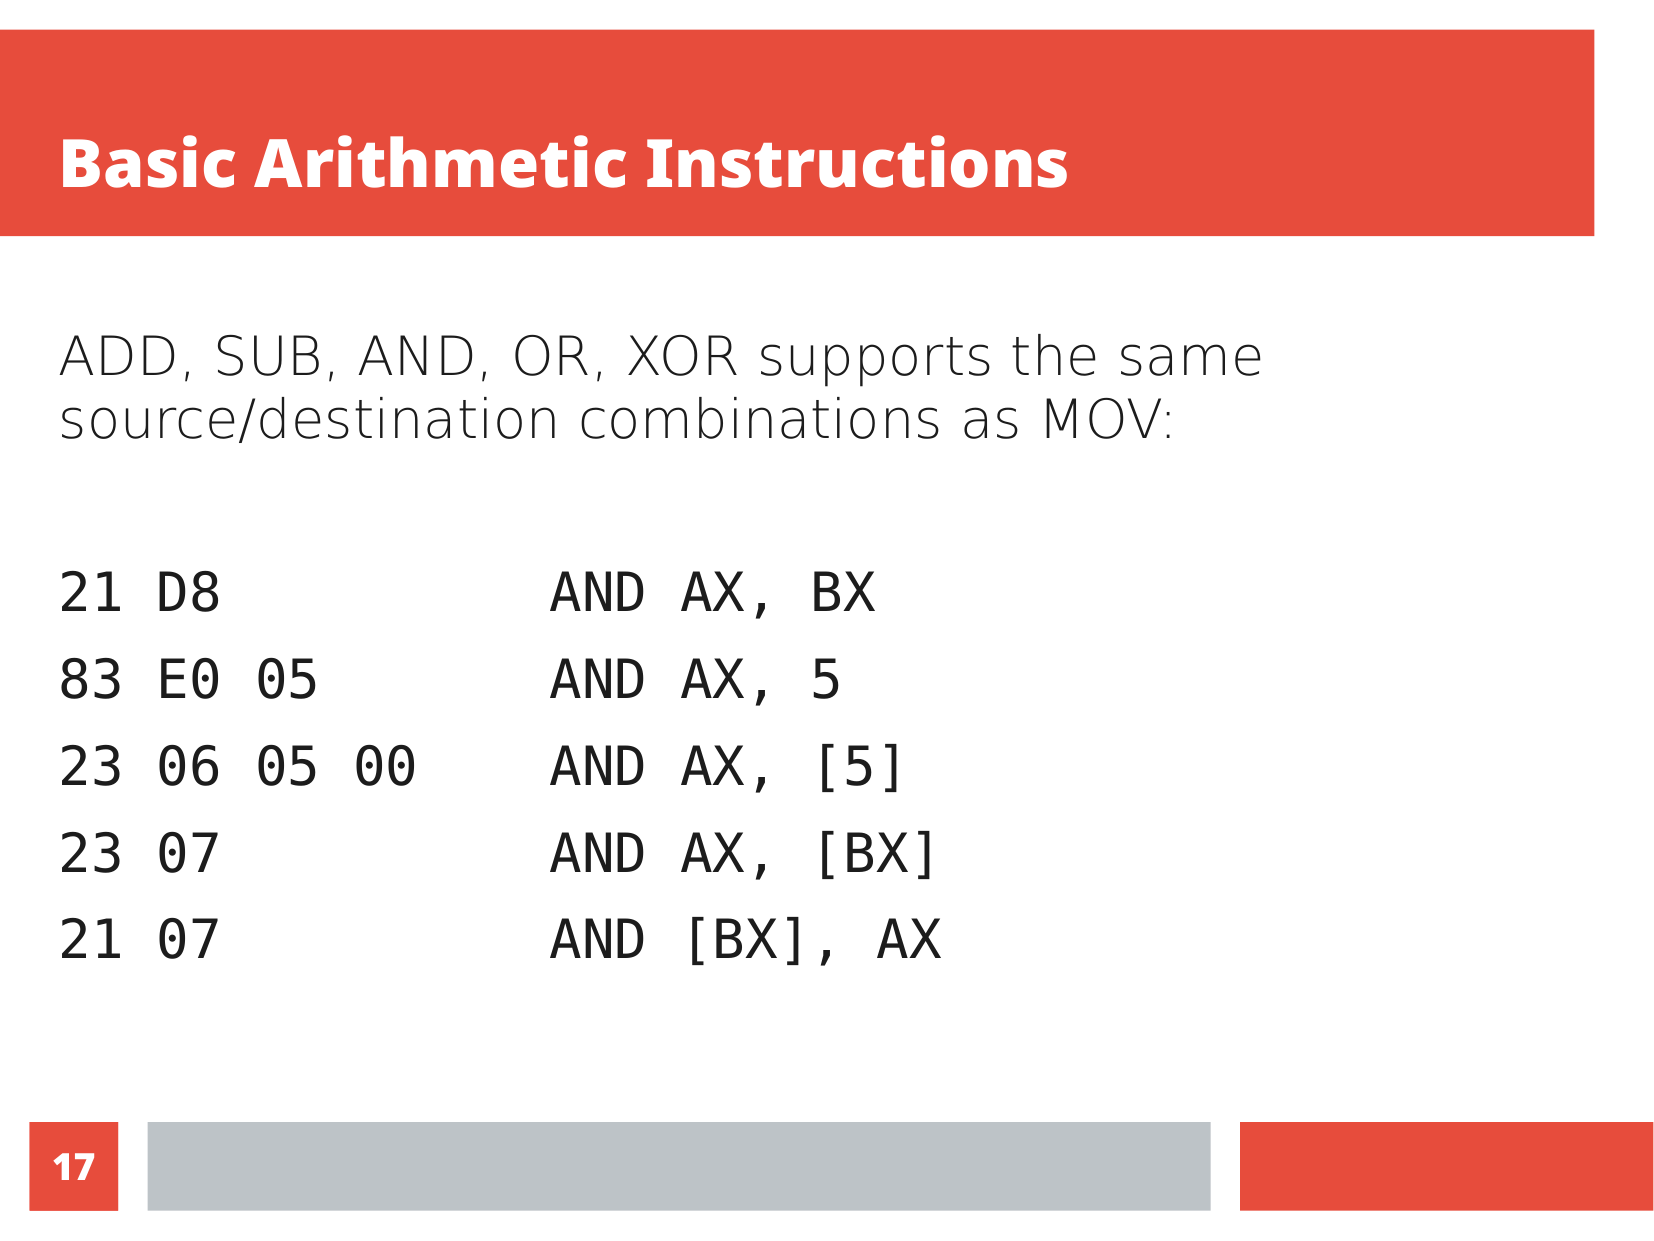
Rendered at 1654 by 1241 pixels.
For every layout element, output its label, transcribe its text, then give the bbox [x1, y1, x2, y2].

list ADD, SUB, AND, OR, XOR supports the same source/destination combinations as MOV: 21 D8 AND AX, BX 83 E0 05 AND AX, 5 23 06 05 00 AND AX, [5] 23 07 AND AX, [BX] 21 07 AND [BX], AX [59, 324, 1565, 1093]
title Basic Arithmetic Instructions [59, 59, 1595, 207]
